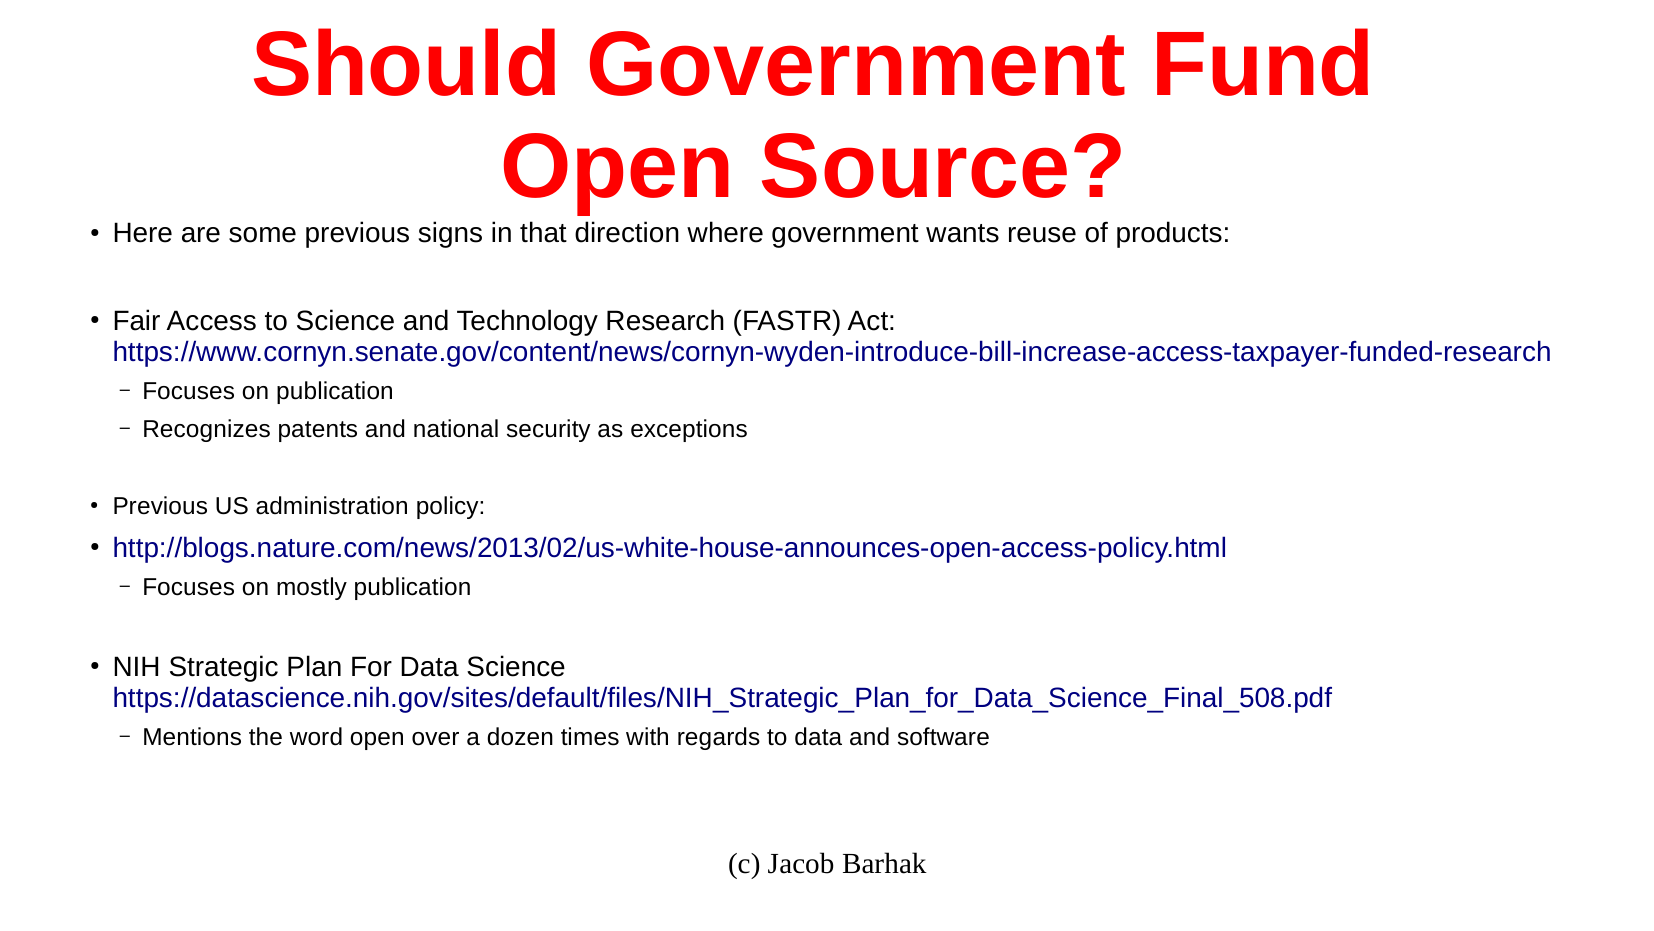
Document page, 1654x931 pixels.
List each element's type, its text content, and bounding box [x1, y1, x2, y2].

title Should Government Fund Open Source? [82, 12, 1571, 217]
list Here are some previous signs in that direction where government wants reuse of products: Fair Access to Science and Technology Research (FASTR) Act: https://www.cornyn.senate.gov/content/news/cornyn-wyden-introduce-bill-increase-access-taxpayer-funded-research Focuses on publication Recognizes patents and national security as exceptions Previous US administration policy: http://blogs.nature.com/news/2013/02/us-white-house-announces-open-access-policy.html Focuses on mostly publication NIH Strategic Plan For Data Science https://datascience.nih.gov/sites/default/files/NIH_Strategic_Plan_for_Data_Science_Final_508.pdf Mentions the word open over a dozen times with regards to data and software [82, 217, 1571, 758]
